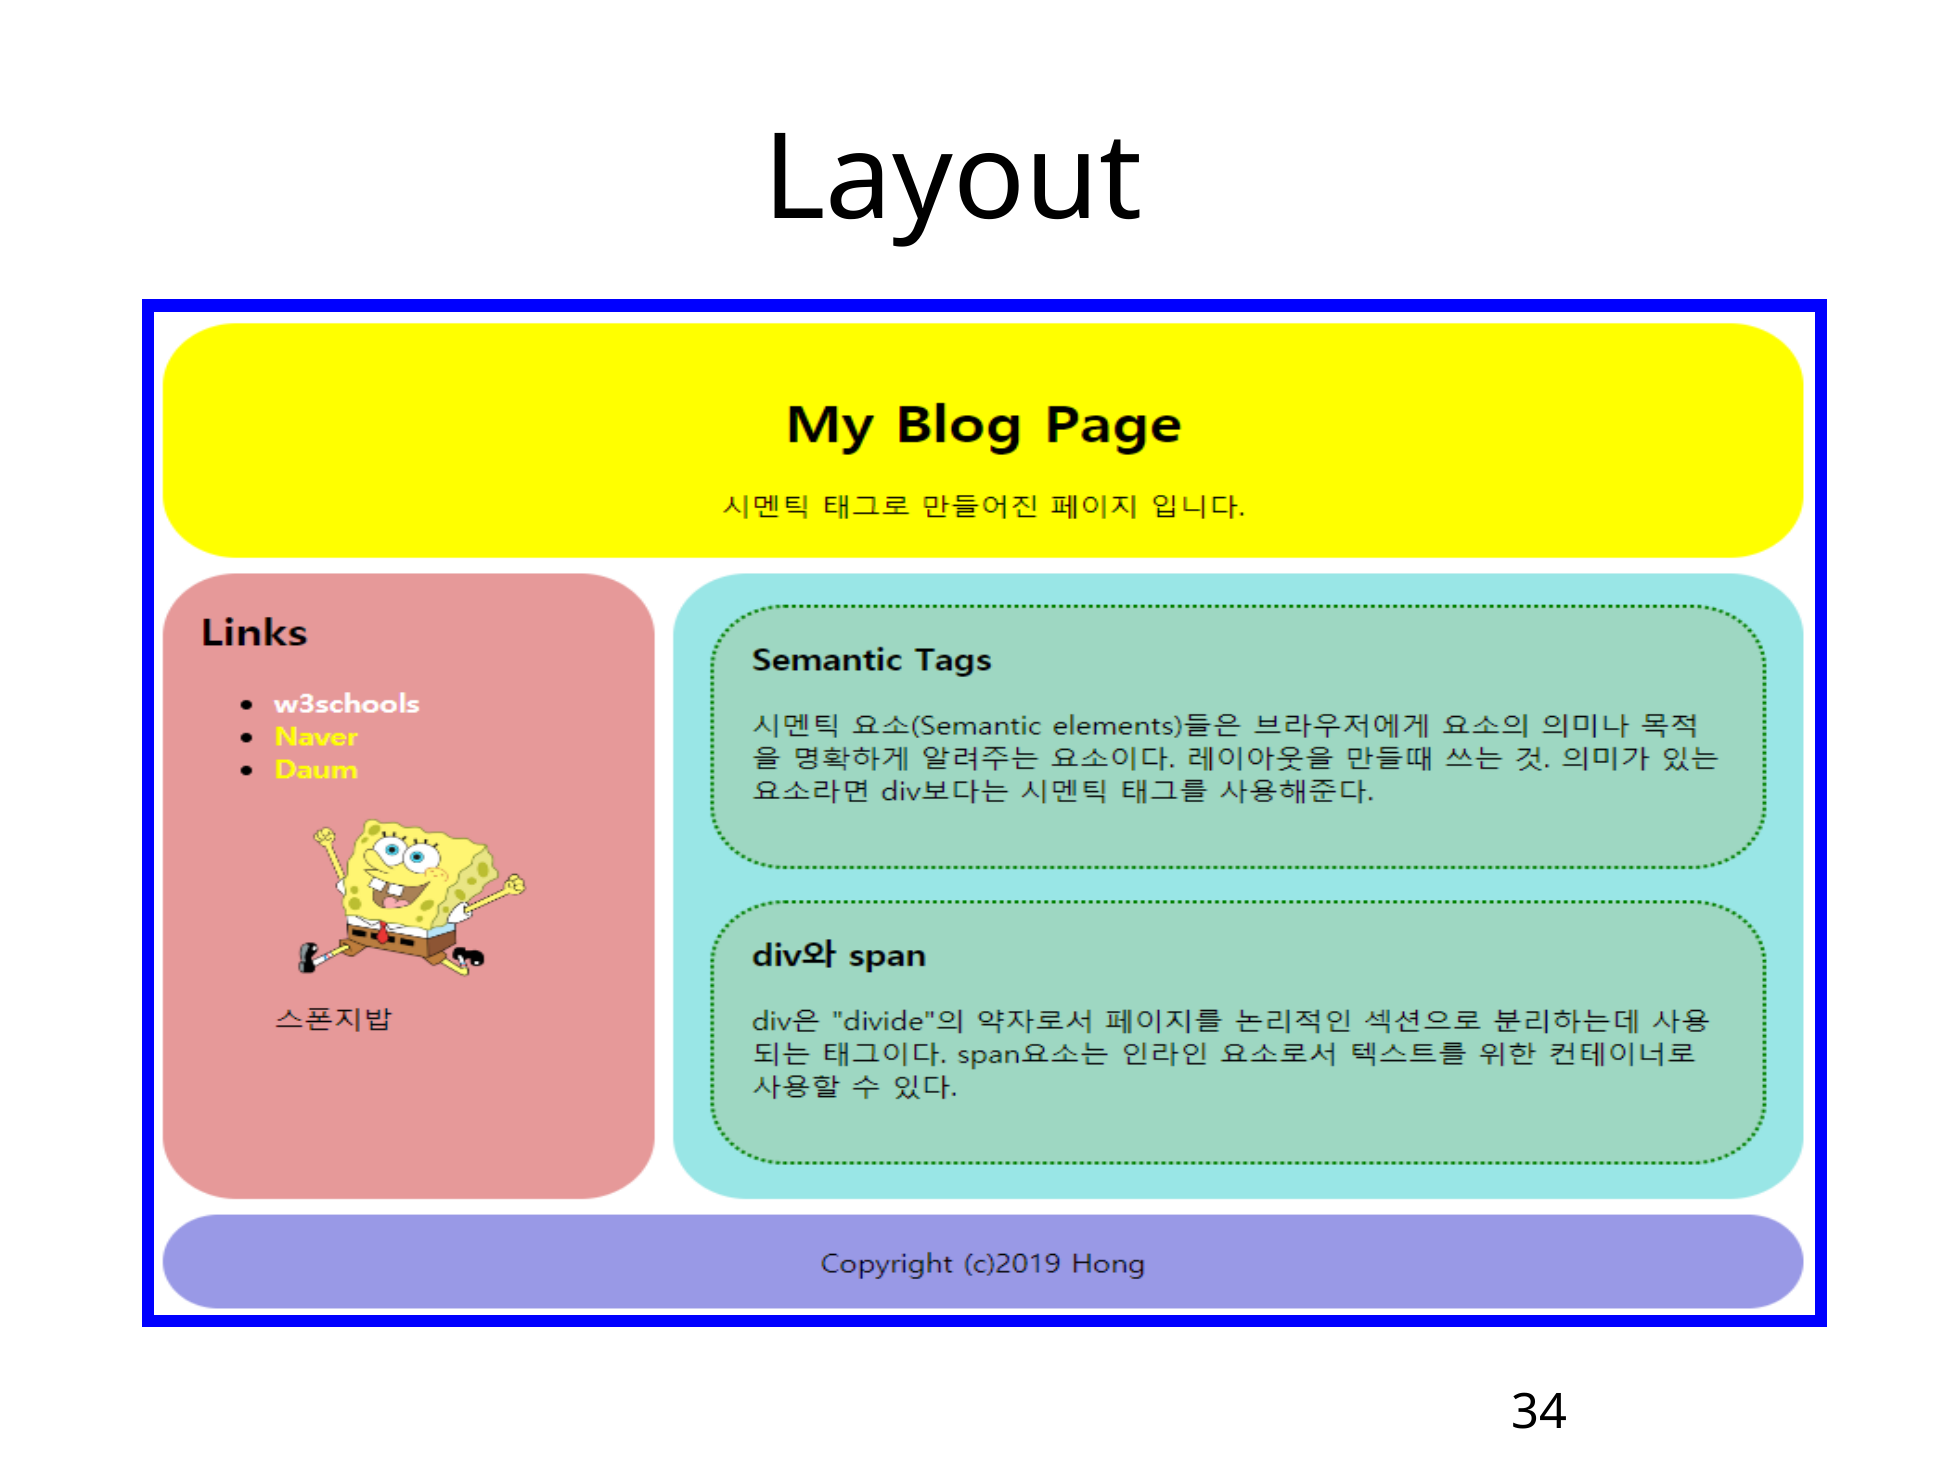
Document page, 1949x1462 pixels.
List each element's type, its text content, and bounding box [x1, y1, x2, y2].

slide_number <숫자> [1496, 1372, 1899, 1462]
title Layout [156, 92, 1749, 255]
picture [154, 311, 1815, 1315]
